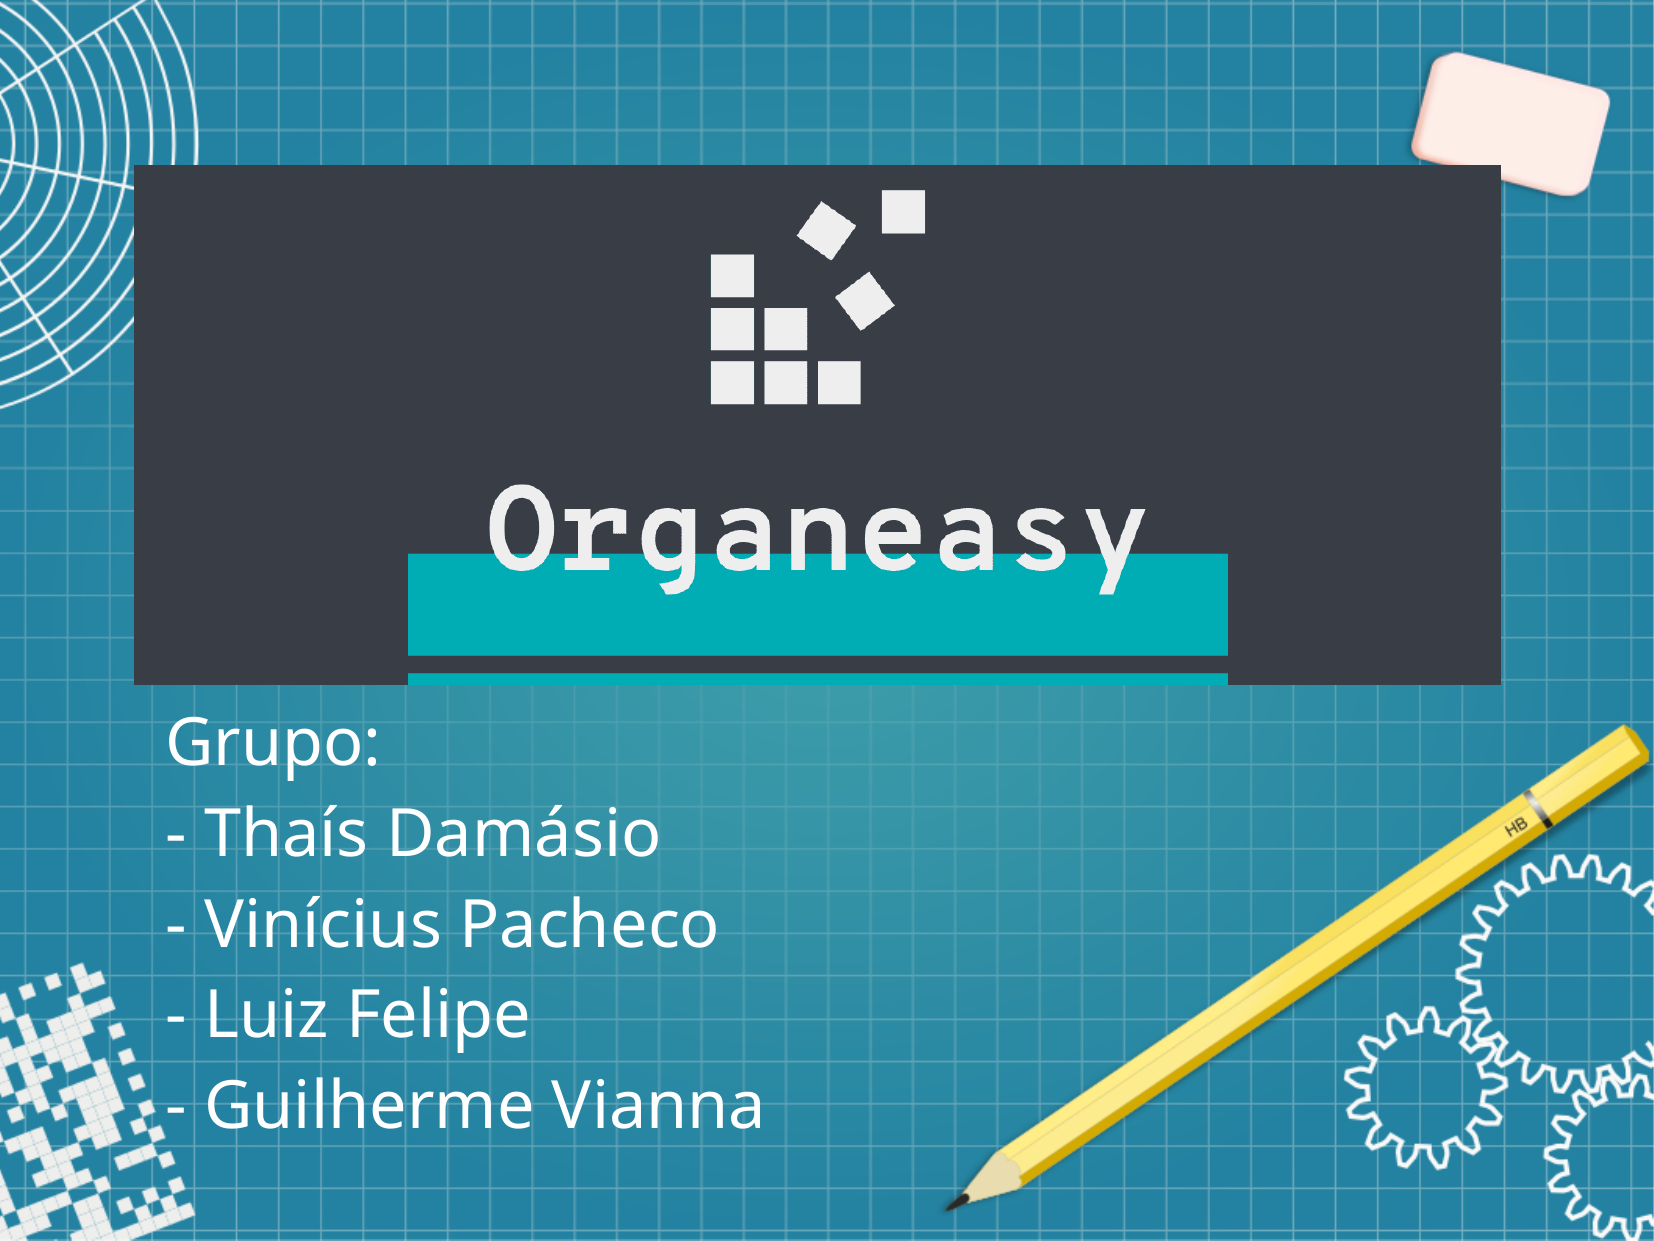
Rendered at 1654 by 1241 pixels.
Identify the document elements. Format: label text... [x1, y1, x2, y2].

picture [0, 0, 1654, 1241]
subtitle Grupo: - Thaís Damásio - Vinícius Pacheco - Luiz Felipe - Guilherme Vianna [165, 720, 1406, 1123]
